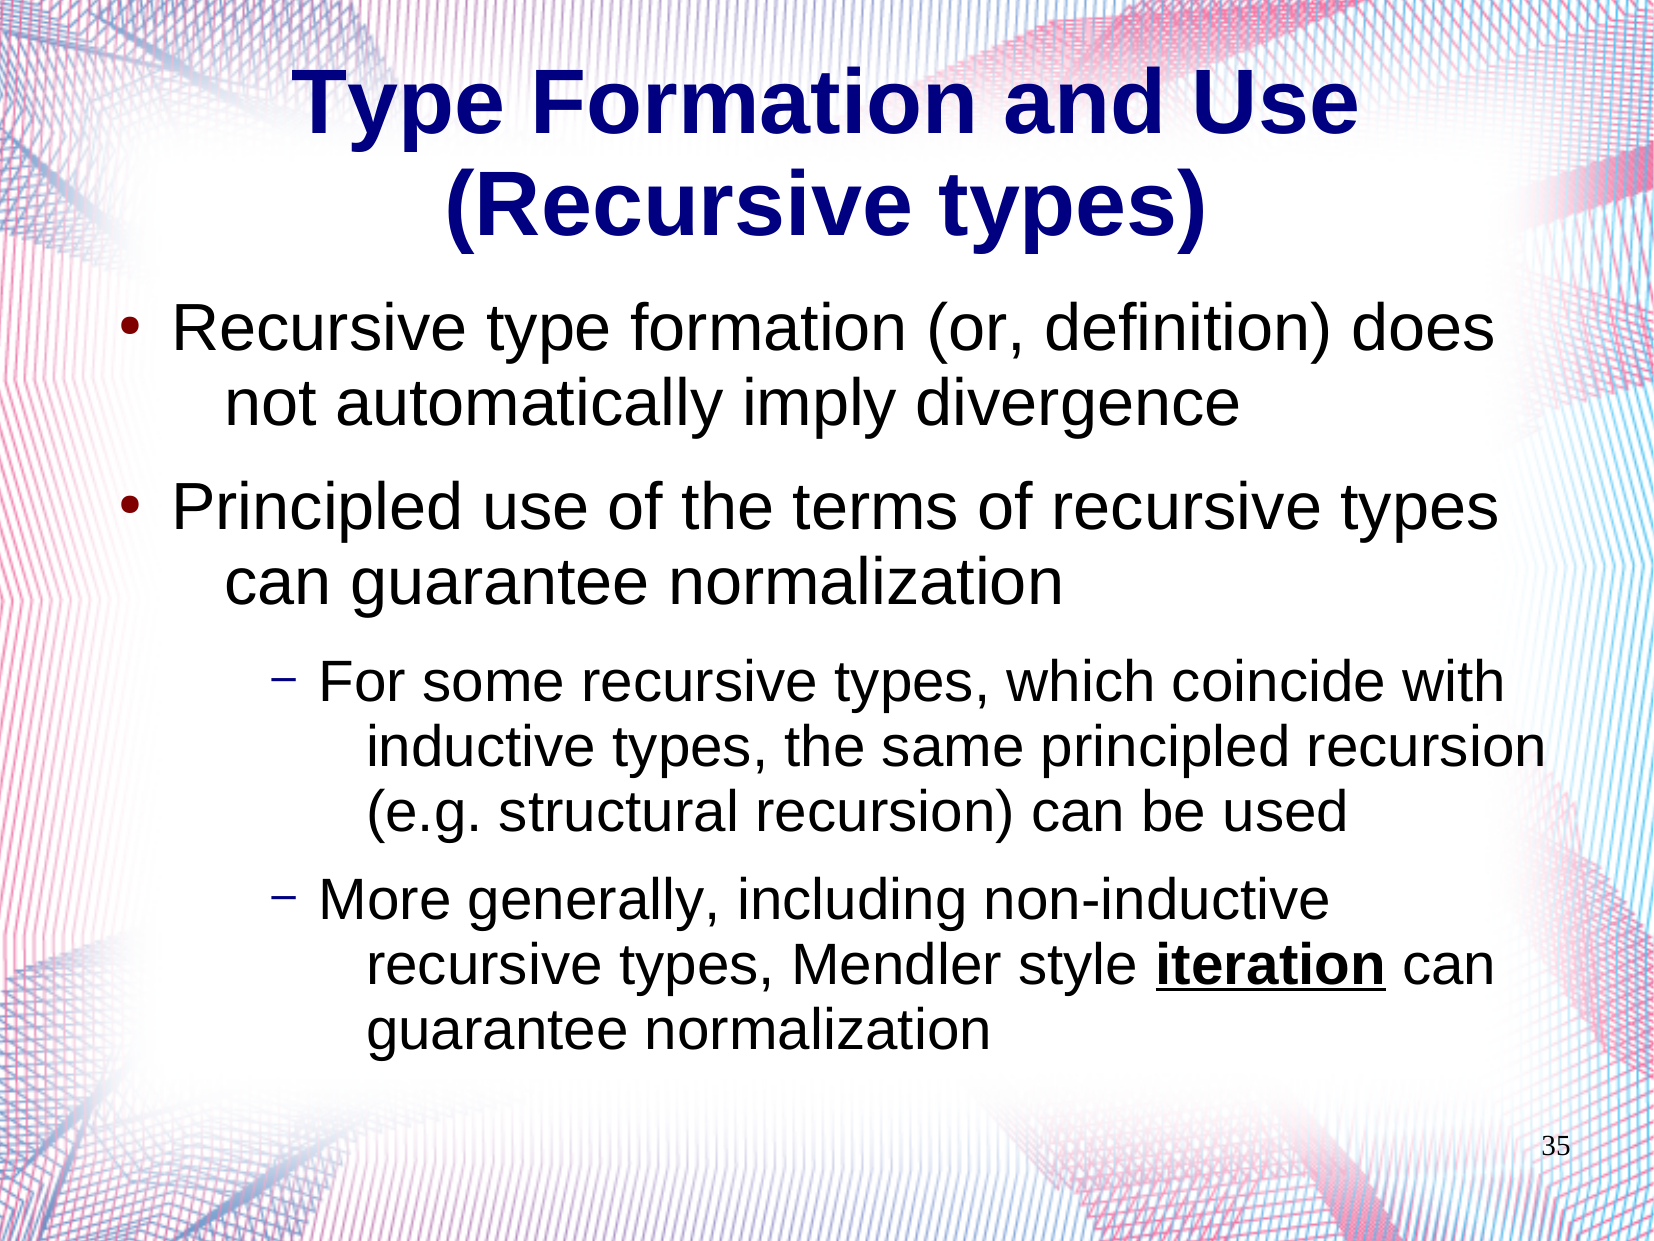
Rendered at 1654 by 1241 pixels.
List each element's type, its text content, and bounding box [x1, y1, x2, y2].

picture [0, 0, 1654, 1241]
title Type Formation and Use (Recursive types) [82, 49, 1571, 257]
list Recursive type formation (or, definition) does not automatically imply divergence Principled use of the terms of recursive types can guarantee normalization For some recursive types, which coincide with inductive types, the same principled recursion (e.g. structural recursion) can be used More generally, including non-inductive recursive types, Mendler style iteration can guarantee normalization [82, 290, 1571, 1109]
